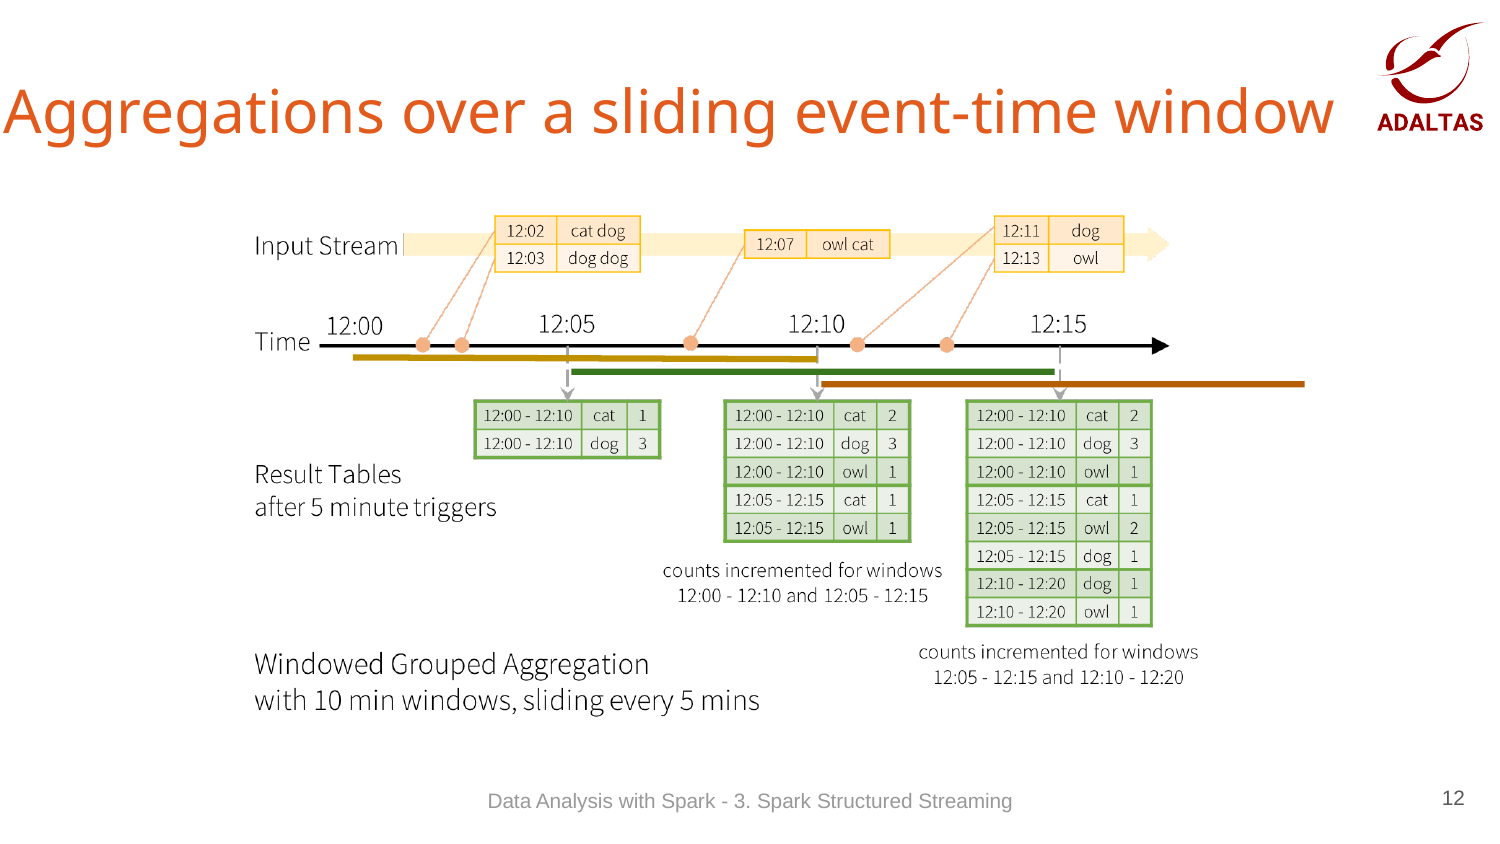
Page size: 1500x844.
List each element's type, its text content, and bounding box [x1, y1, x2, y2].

picture [118, 169, 1293, 773]
text_box Data Analysis with Spark - 3. Spark Structured Streaming [462, 773, 1038, 822]
slide_number <number> [1389, 764, 1480, 830]
title Aggregations over a sliding event-time window [0, 46, 1424, 141]
